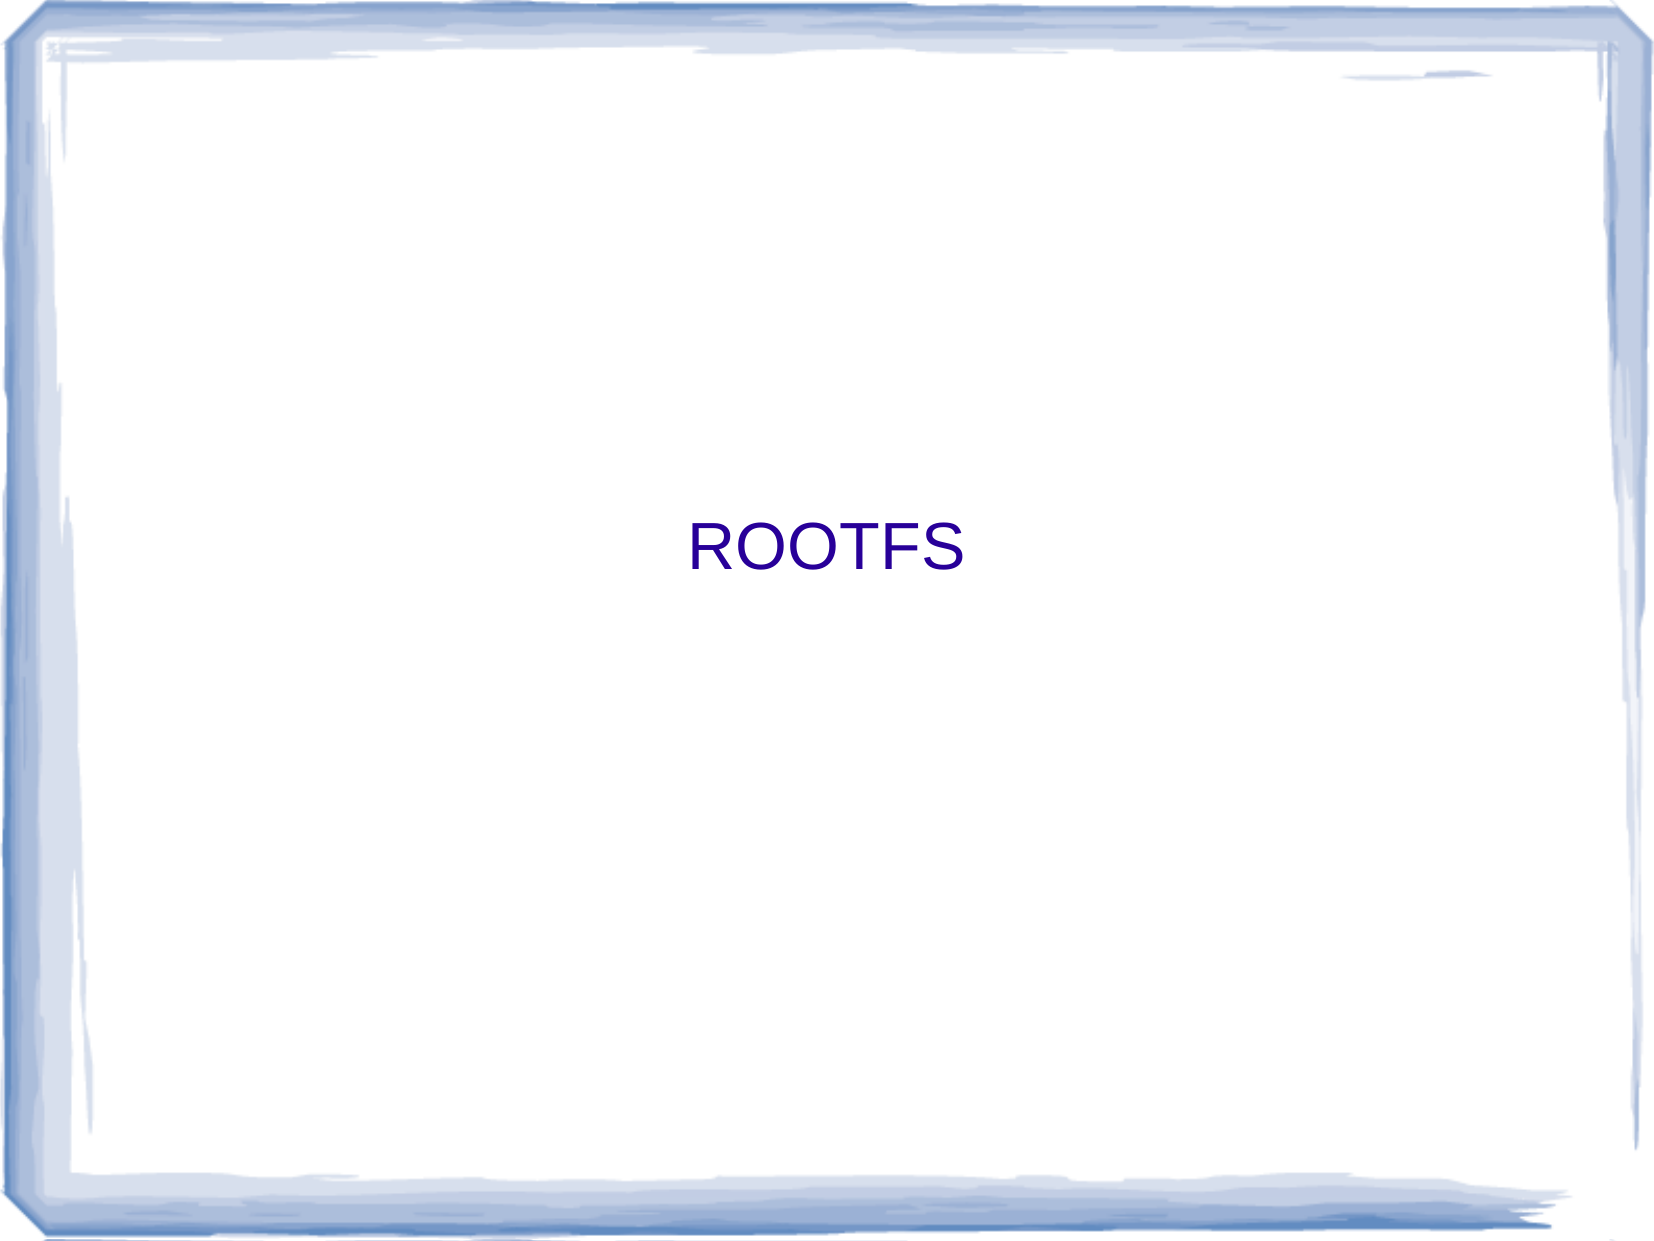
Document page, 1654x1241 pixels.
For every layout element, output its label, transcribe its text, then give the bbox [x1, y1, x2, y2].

subtitle ROOTFS [82, 49, 1571, 1045]
picture [0, 0, 1654, 1241]
